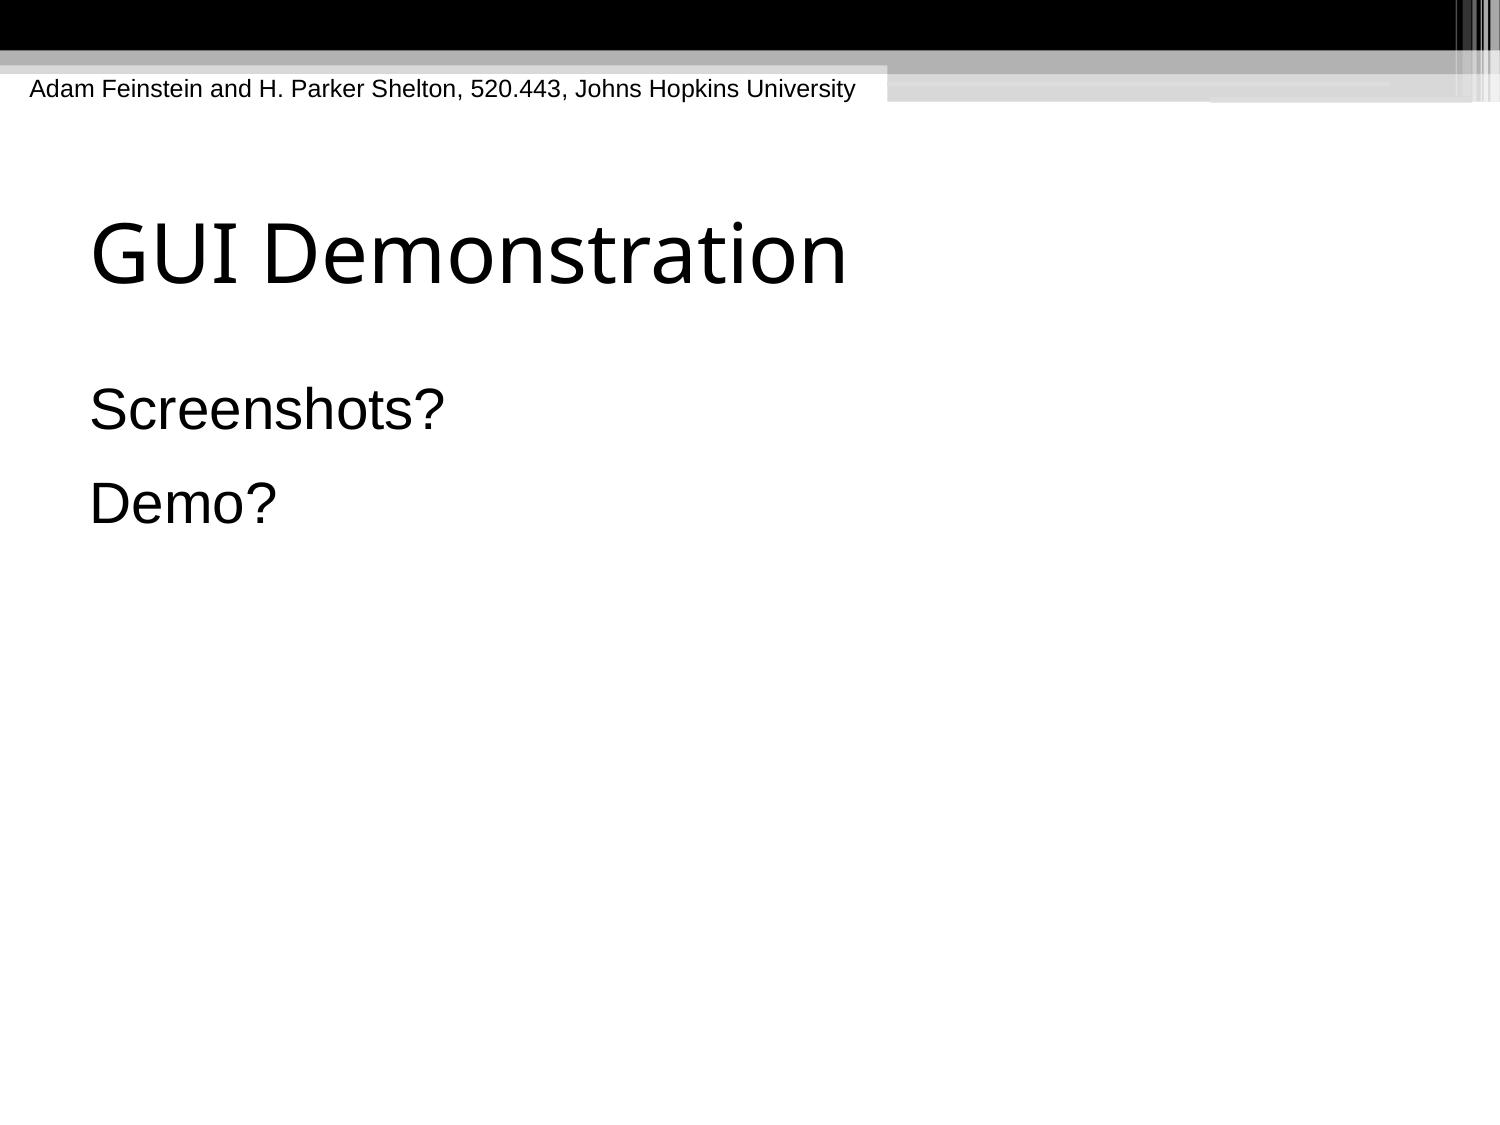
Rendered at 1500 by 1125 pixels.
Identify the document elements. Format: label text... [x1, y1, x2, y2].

text_box Adam Feinstein and H. Parker Shelton, 520.443, Johns Hopkins University [0, 67, 888, 110]
title GUI Demonstration [75, 187, 1425, 363]
list Screenshots? Demo? [75, 368, 1425, 1079]
